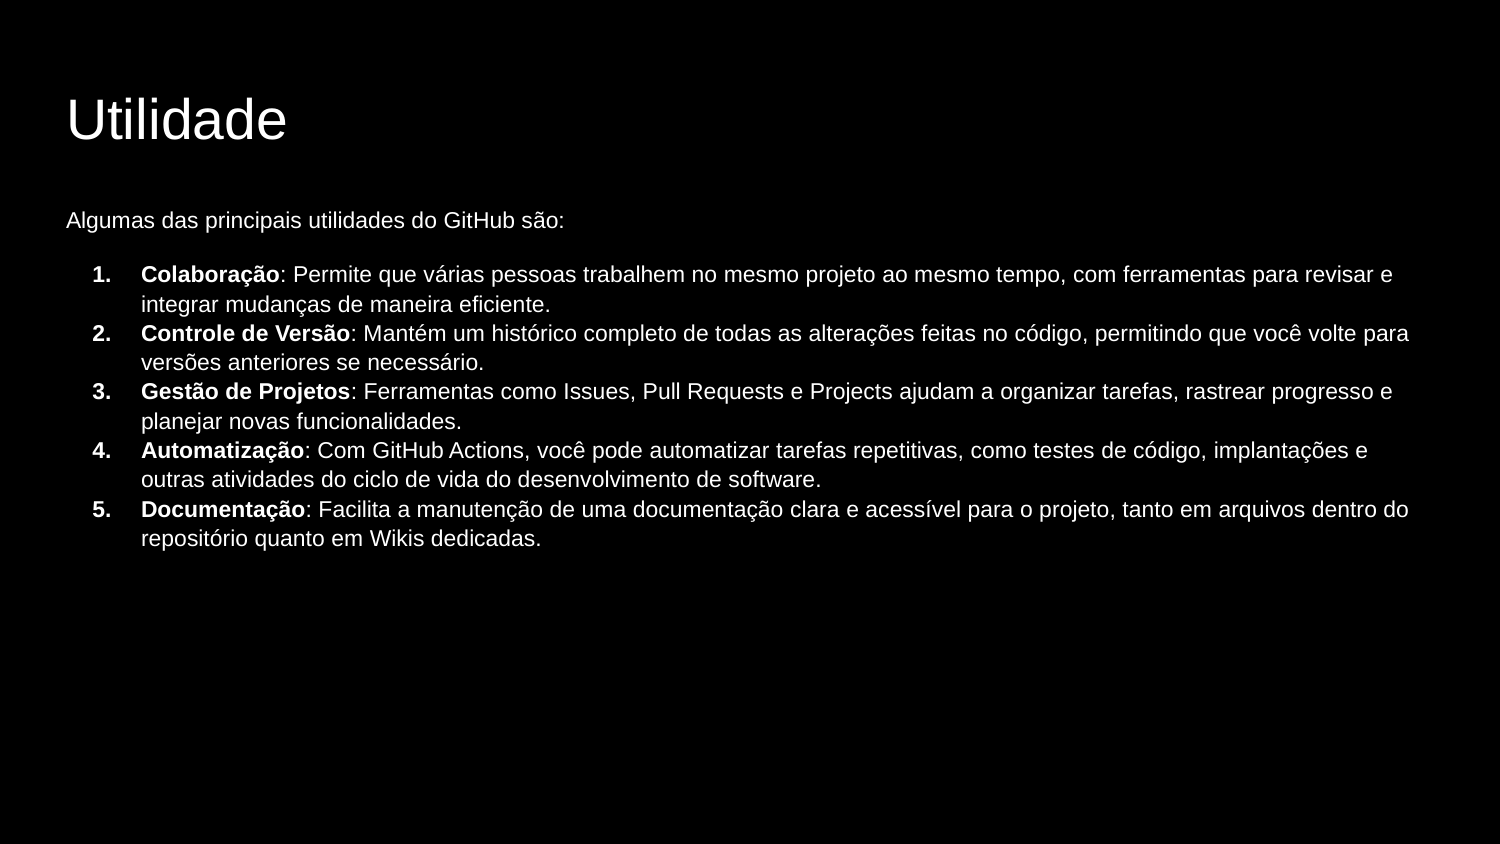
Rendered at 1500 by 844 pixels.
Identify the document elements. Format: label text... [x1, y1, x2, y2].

list Algumas das principais utilidades do GitHub são: Colaboração: Permite que várias pessoas trabalhem no mesmo projeto ao mesmo tempo, com ferramentas para revisar e integrar mudanças de maneira eficiente. Controle de Versão: Mantém um histórico completo de todas as alterações feitas no código, permitindo que você volte para versões anteriores se necessário. Gestão de Projetos: Ferramentas como Issues, Pull Requests e Projects ajudam a organizar tarefas, rastrear progresso e planejar novas funcionalidades. Automatização: Com GitHub Actions, você pode automatizar tarefas repetitivas, como testes de código, implantações e outras atividades do ciclo de vida do desenvolvimento de software. Documentação: Facilita a manutenção de uma documentação clara e acessível para o projeto, tanto em arquivos dentro do repositório quanto em Wikis dedicadas. [51, 189, 1449, 750]
title Utilidade [51, 72, 1449, 167]
